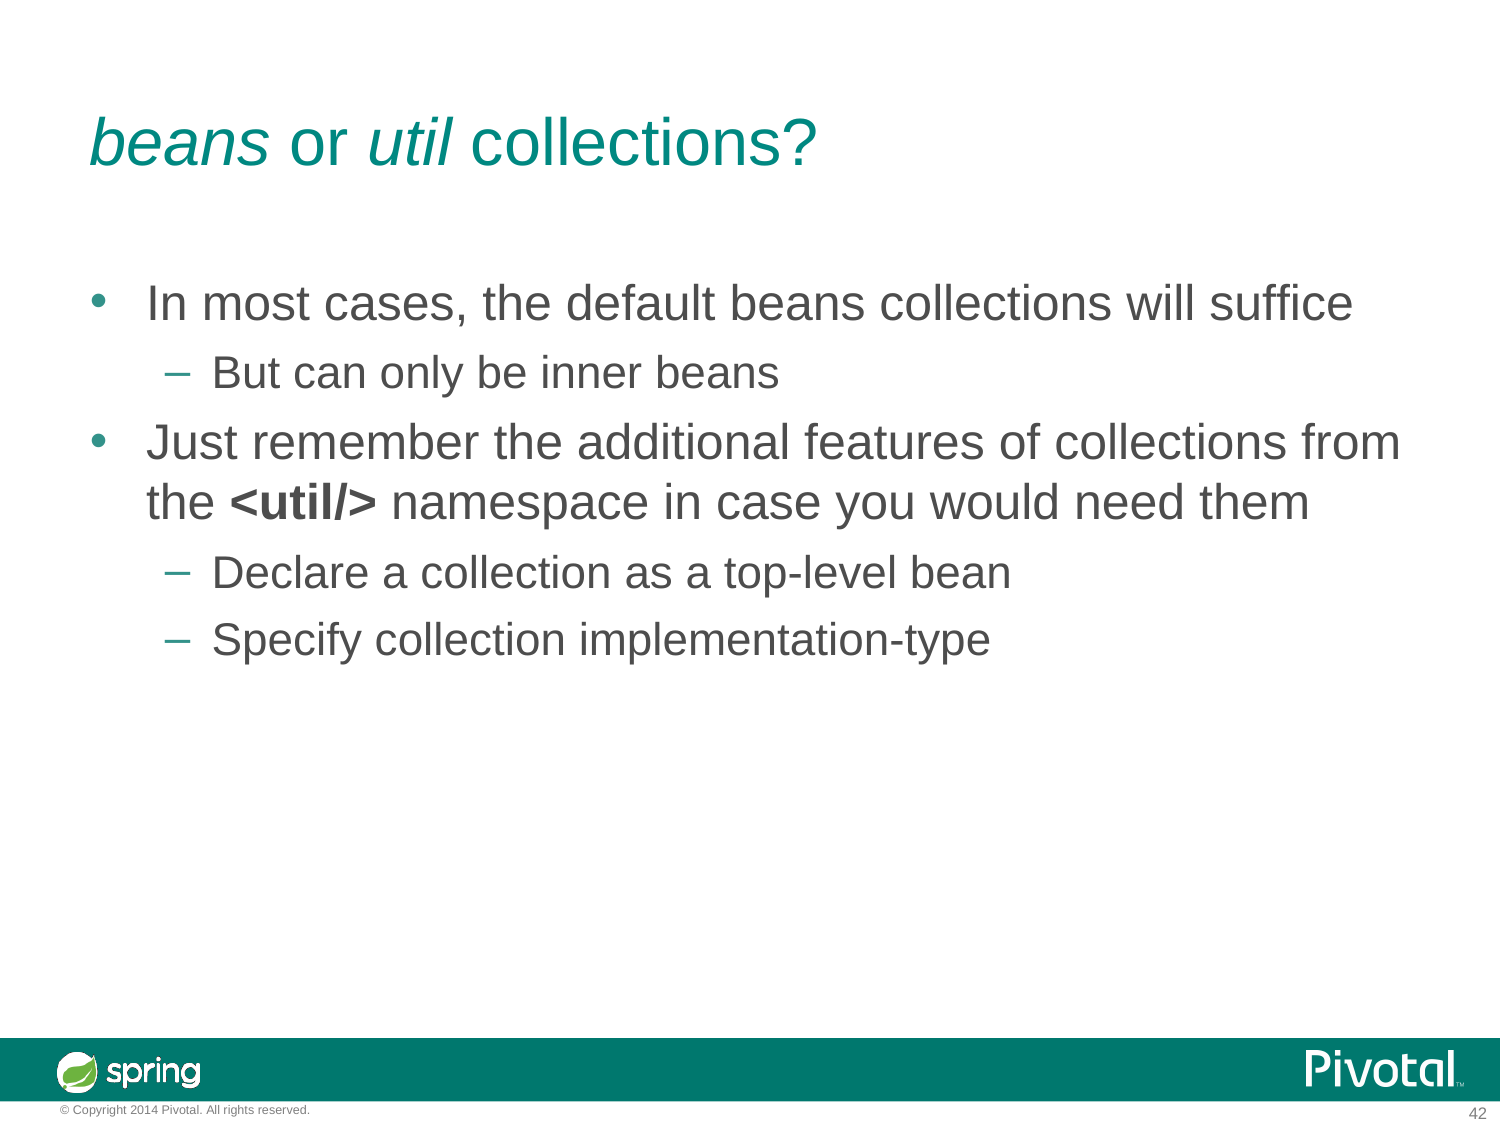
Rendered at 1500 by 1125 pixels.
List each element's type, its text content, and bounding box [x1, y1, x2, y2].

list In most cases, the default beans collections will suffice But can only be inner beans Just remember the additional features of collections from the <util/> namespace in case you would need them Declare a collection as a top-level bean Specify collection implementation-type [75, 262, 1426, 746]
picture [1306, 1050, 1464, 1087]
title beans or util collections? [75, 45, 1426, 233]
picture [32, 1041, 210, 1103]
